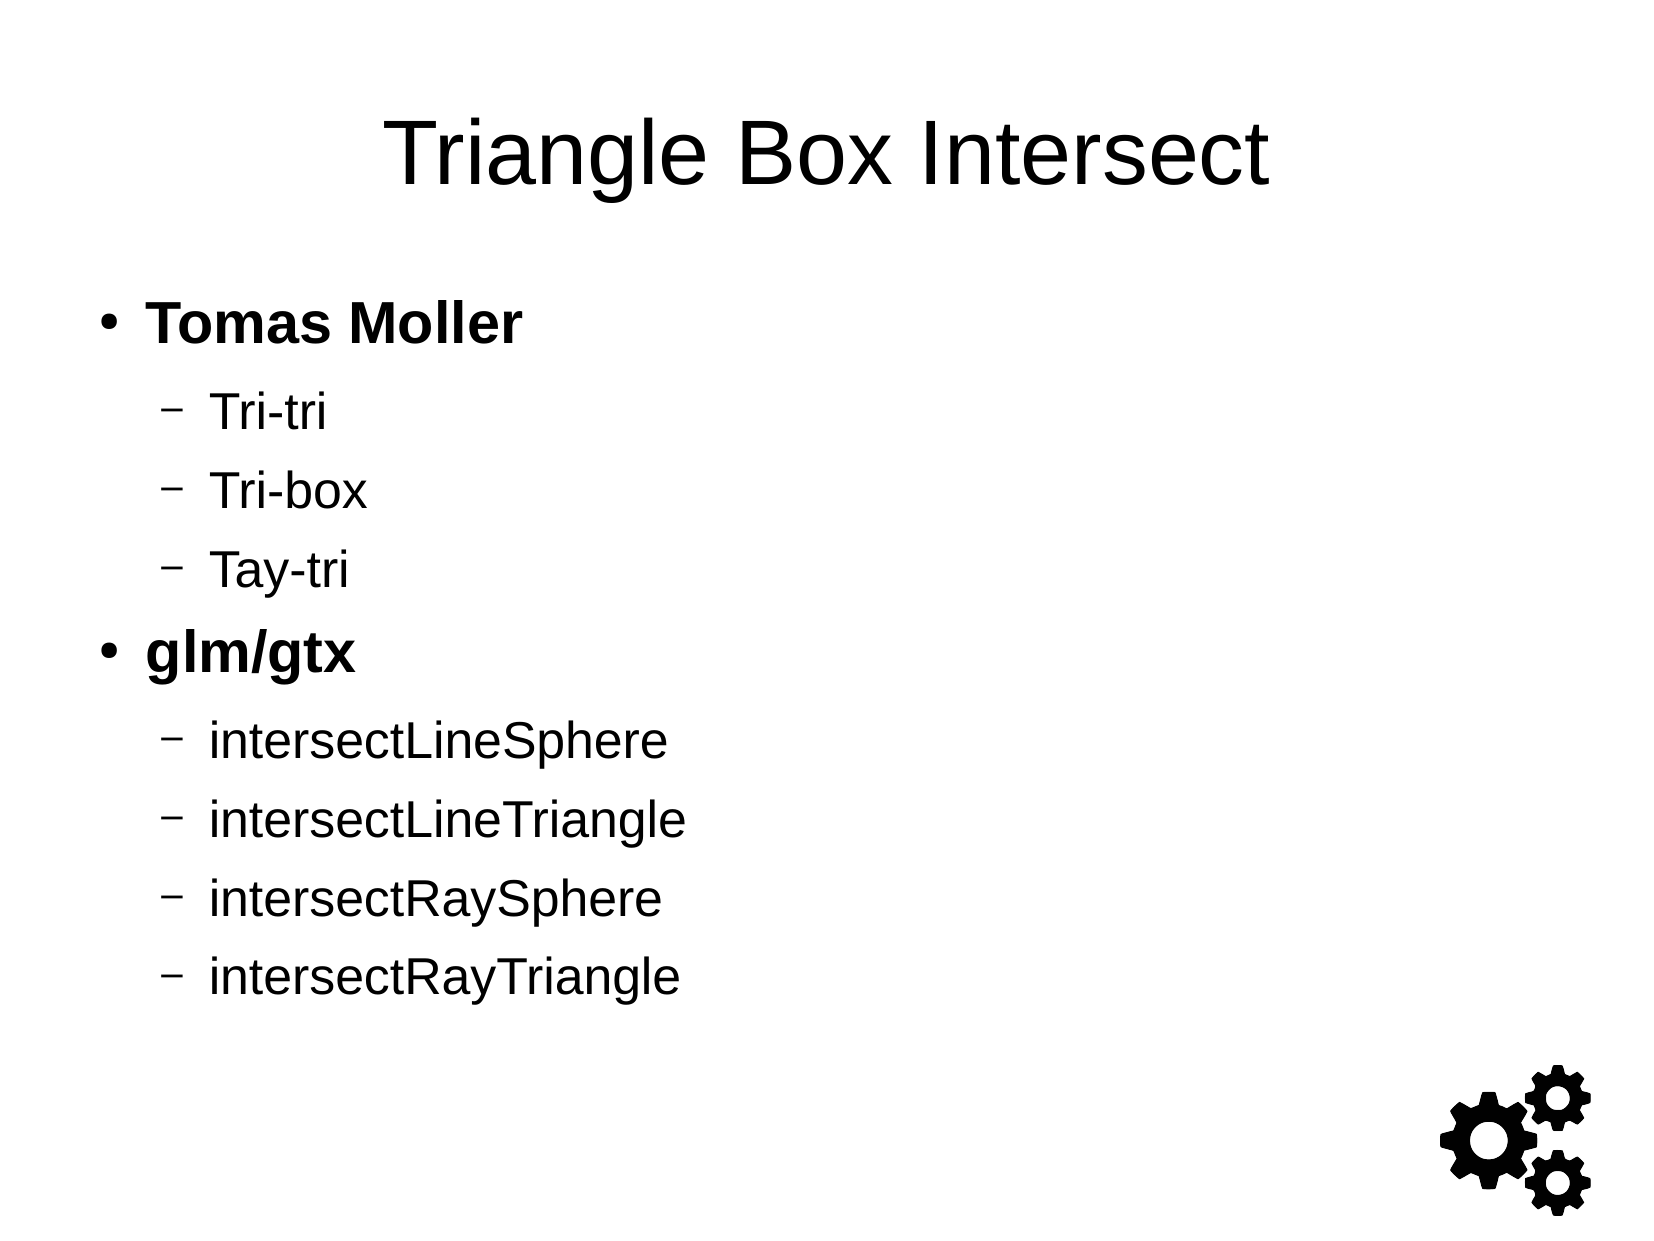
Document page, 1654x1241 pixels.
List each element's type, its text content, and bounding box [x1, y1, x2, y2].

list Tomas Moller Tri-tri Tri-box Tay-tri glm/gtx intersectLineSphere intersectLineTriangle intersectRaySphere intersectRayTriangle [82, 290, 1571, 1010]
title Triangle Box Intersect [82, 49, 1571, 257]
picture [1440, 1065, 1591, 1216]
